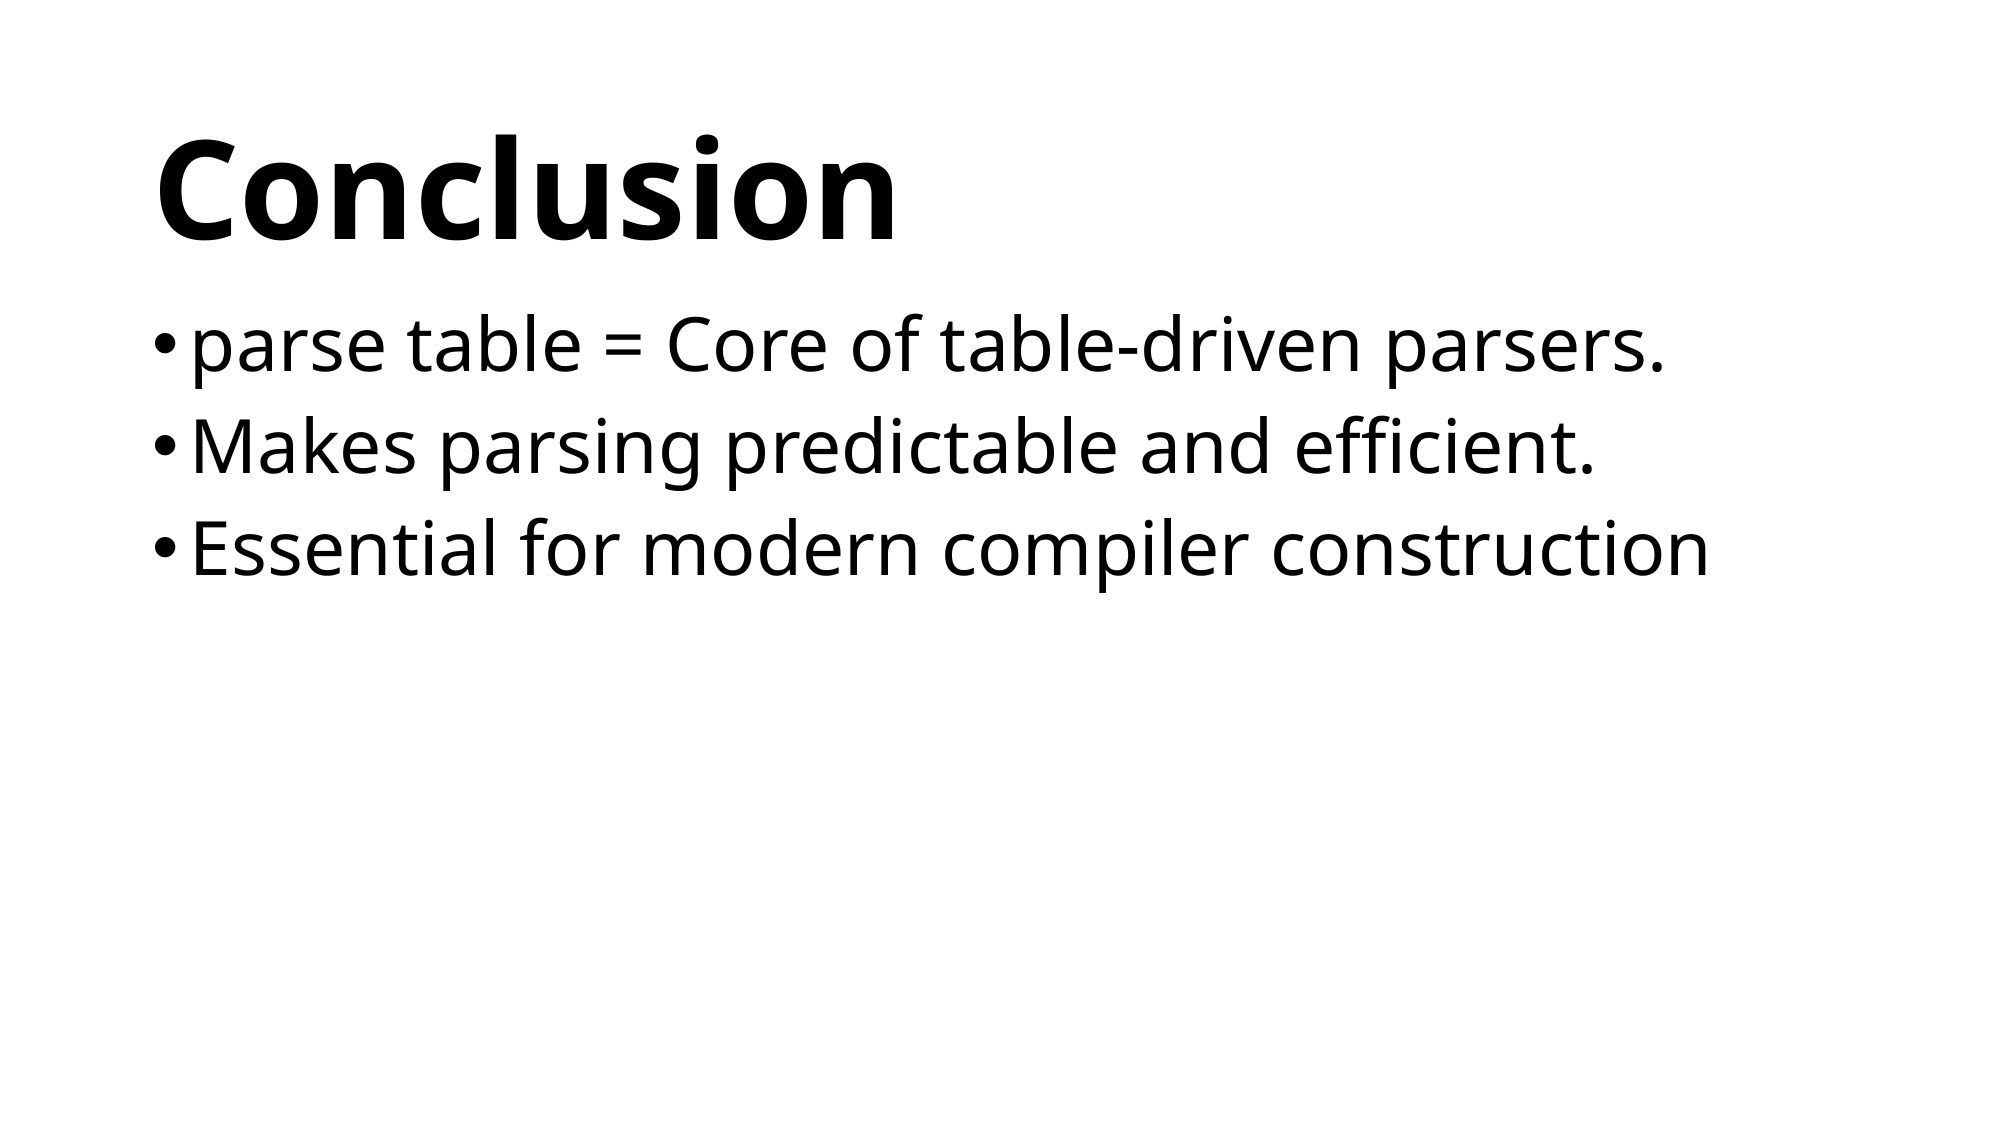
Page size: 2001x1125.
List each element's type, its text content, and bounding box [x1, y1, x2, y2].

title Conclusion [137, 59, 1863, 299]
list parse table = Core of table-driven parsers. Makes parsing predictable and efficient. Essential for modern compiler construction [137, 299, 1863, 1014]
